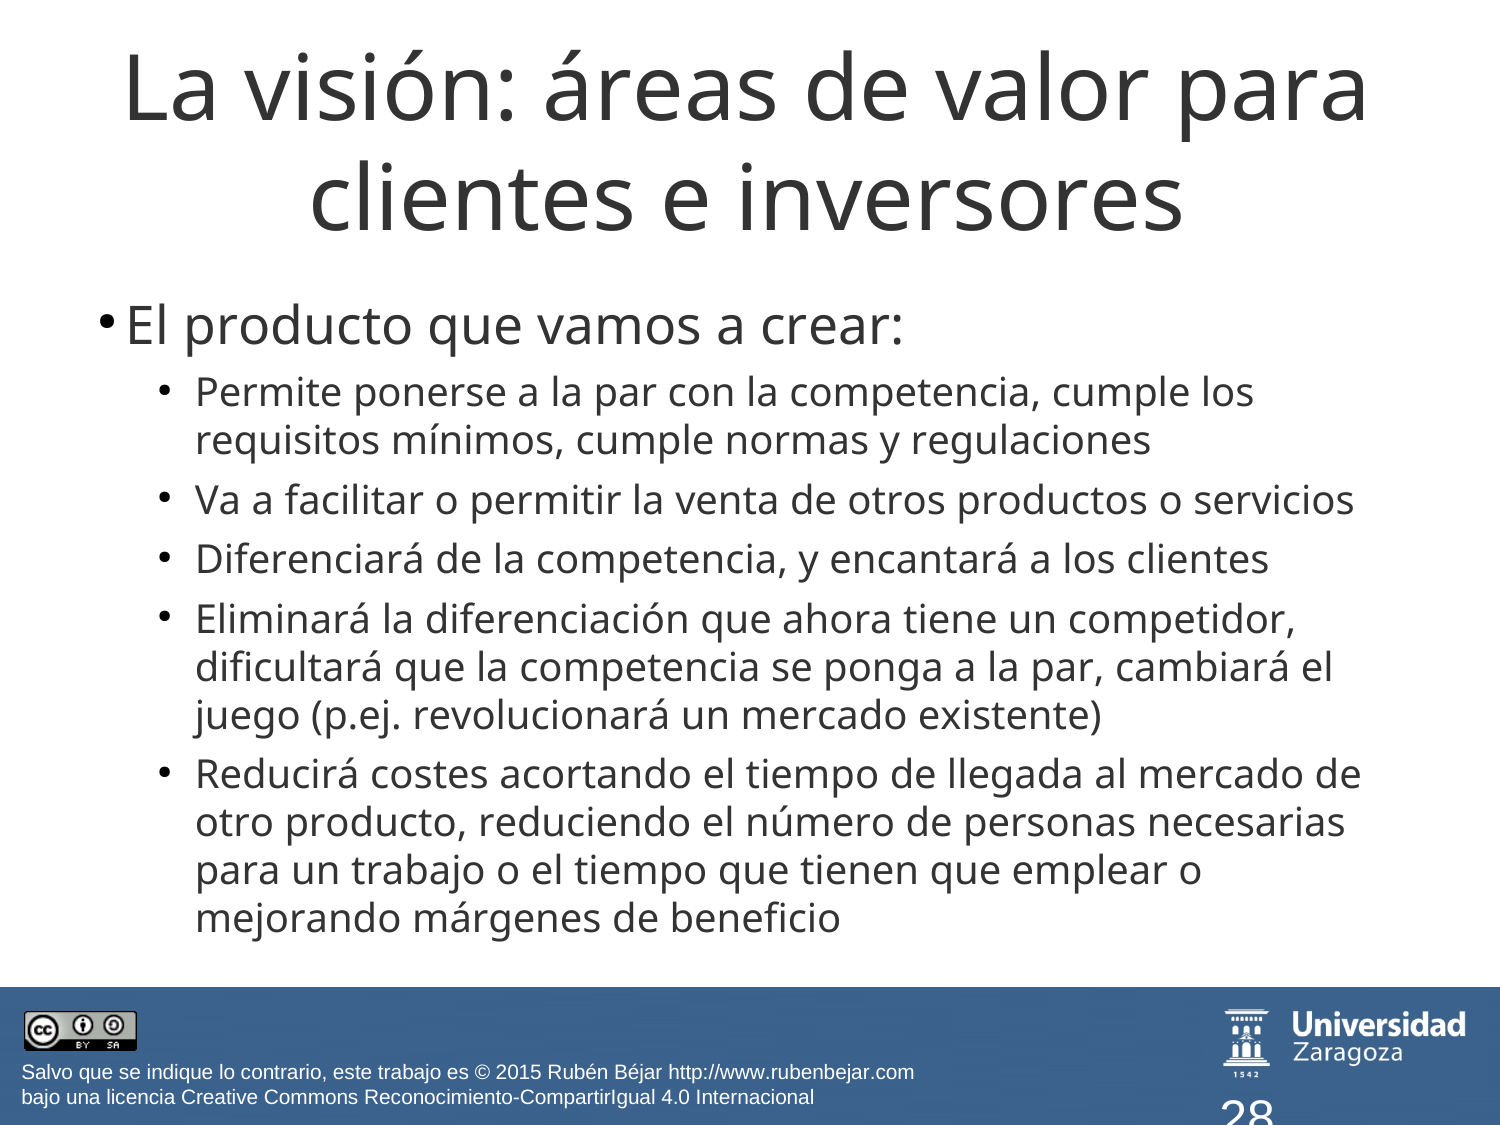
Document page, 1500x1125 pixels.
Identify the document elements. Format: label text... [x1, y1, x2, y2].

picture [1254, 1103, 1267, 1115]
picture [1254, 1119, 1268, 1125]
list El producto que vamos a crear: Permite ponerse a la par con la competencia, cumple los requisitos mínimos, cumple normas y regulaciones Va a facilitar o permitir la venta de otros productos o servicios Diferenciará de la competencia, y encantará a los clientes Eliminará la diferenciación que ahora tiene un competidor, dificultará que la competencia se ponga a la par, cambiará el juego (p.ej. revolucionará un mercado existente) Reducirá costes acortando el tiempo de llegada al mercado de otro producto, reduciendo el número de personas necesarias para un trabajo o el tiempo que tienen que emplear o mejorando márgenes de beneficio [82, 283, 1418, 957]
title La visión: áreas de valor para clientes e inversores [74, 21, 1420, 257]
picture [0, 987, 1500, 1125]
